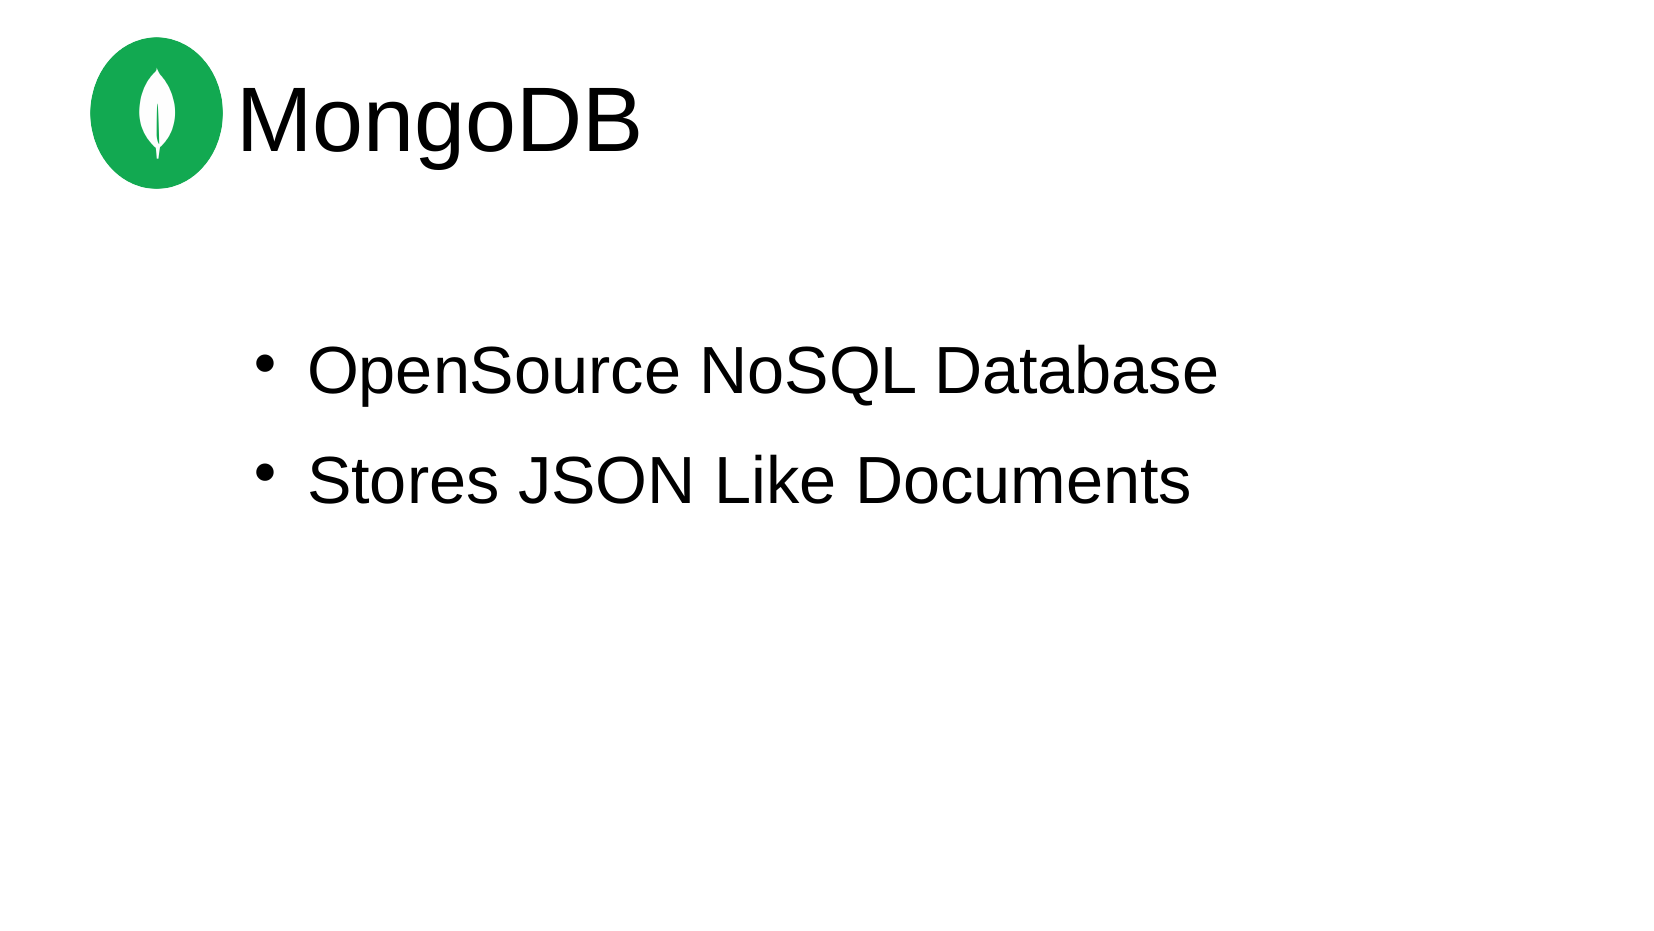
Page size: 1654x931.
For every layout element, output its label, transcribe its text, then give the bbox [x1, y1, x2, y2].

text_box MongoDB [236, 37, 1571, 193]
picture [90, 37, 223, 189]
text_box OpenSource NoSQL Database Stores JSON Like Documents [236, 217, 1571, 757]
